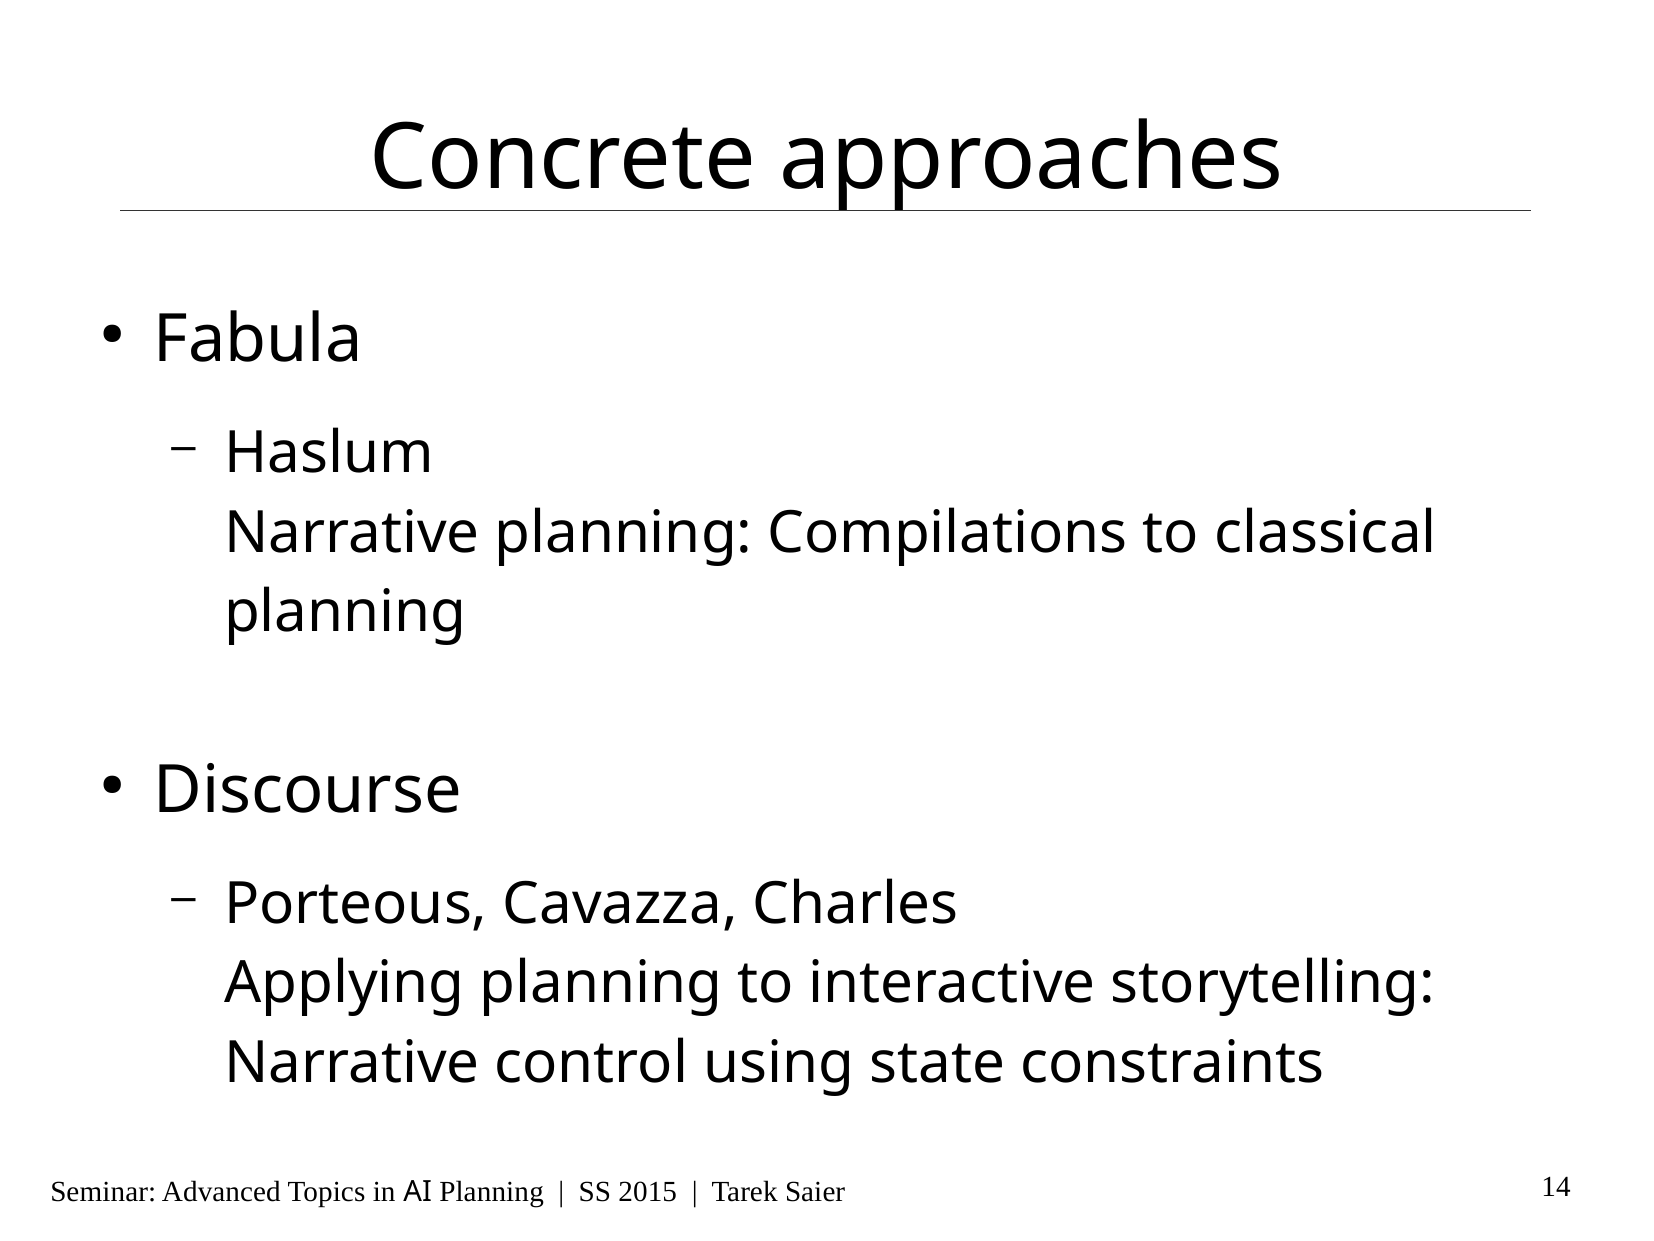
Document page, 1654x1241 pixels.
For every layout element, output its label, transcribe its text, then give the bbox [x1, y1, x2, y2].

title Concrete approaches [82, 49, 1571, 257]
list Fabula Haslum Narrative planning: Compilations to classical planning Discourse Porteous, Cavazza, Charles Applying planning to interactive storytelling: Narrative control using state constraints [82, 290, 1571, 995]
